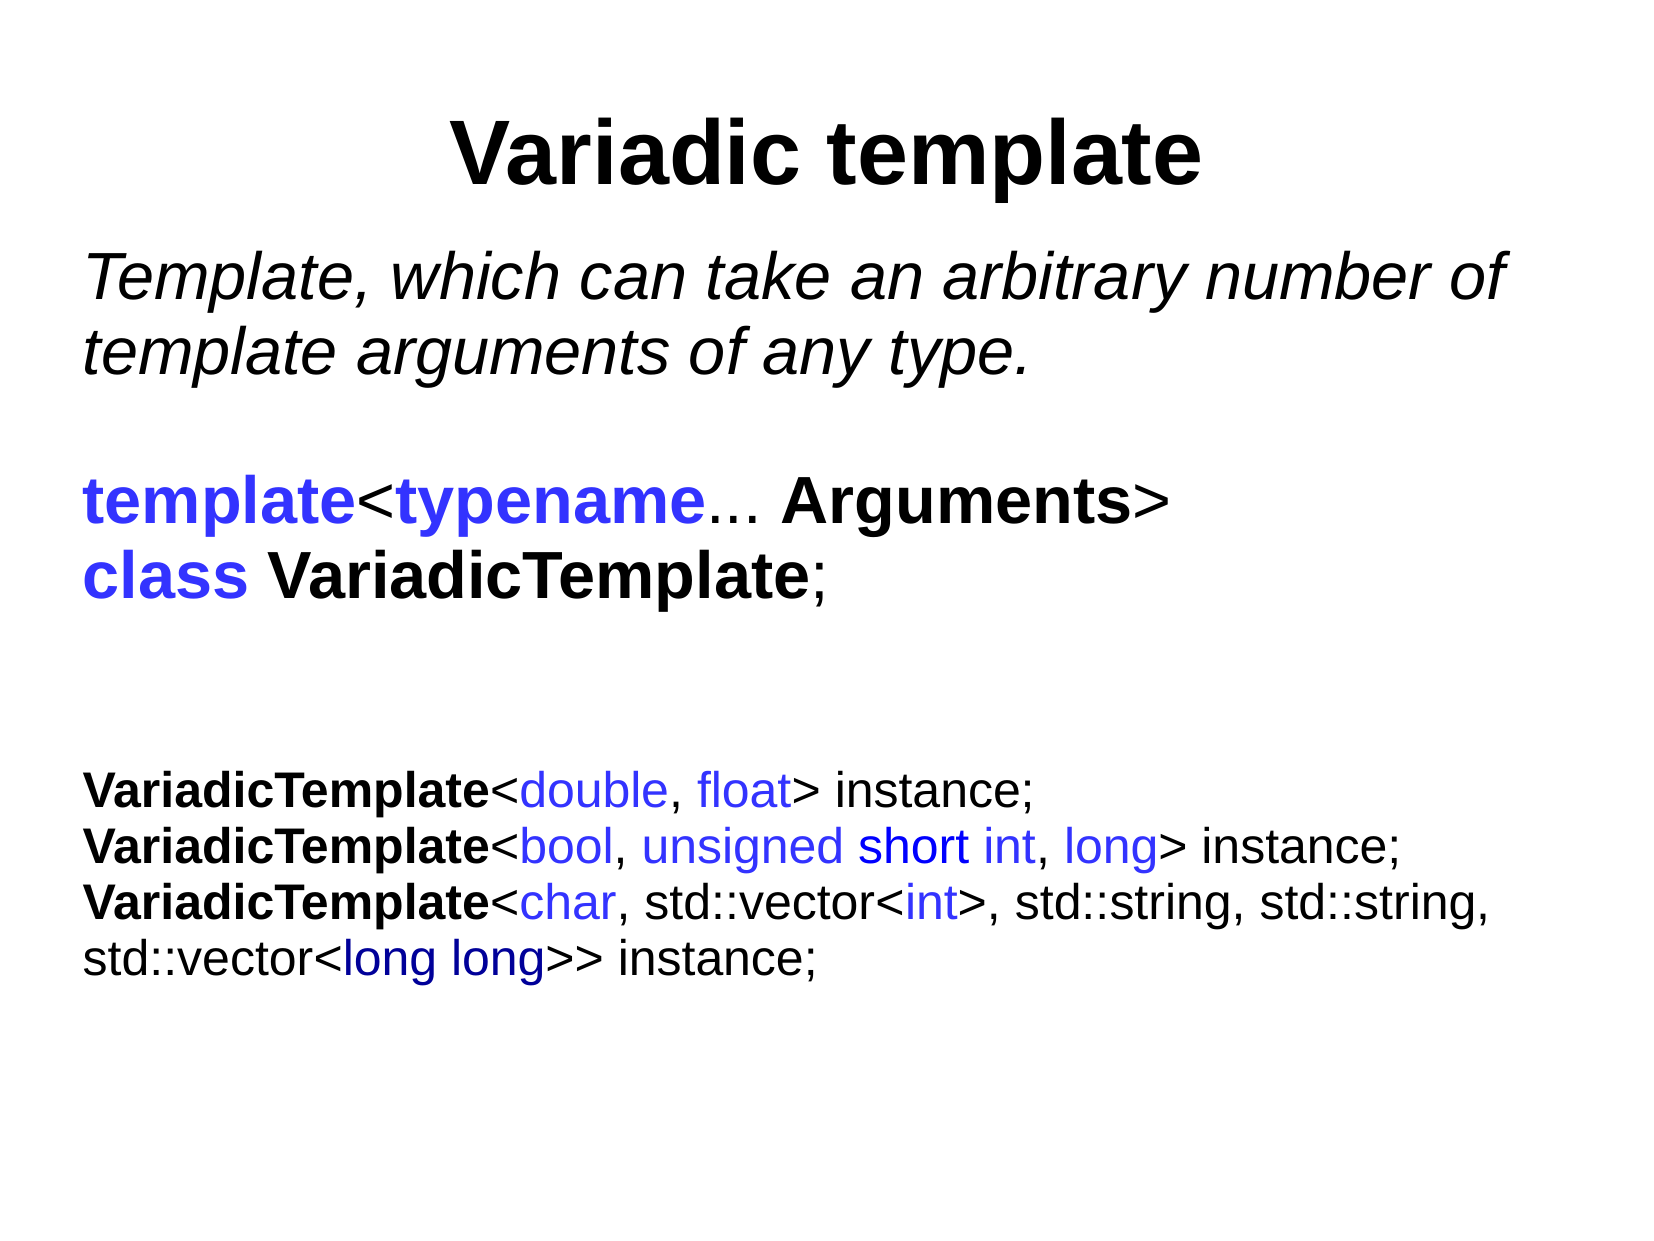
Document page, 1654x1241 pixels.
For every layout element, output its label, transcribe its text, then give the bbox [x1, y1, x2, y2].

title Variadic template [82, 49, 1571, 238]
subtitle Template, which can take an arbitrary number of template arguments of any type. template<typename... Arguments> class VariadicTemplate; VariadicTemplate<double, float> instance; VariadicTemplate<bool, unsigned short int, long> instance; VariadicTemplate<char, std::vector<int>, std::string, std::string, std::vector<long long>> instance; [82, 238, 1571, 1062]
